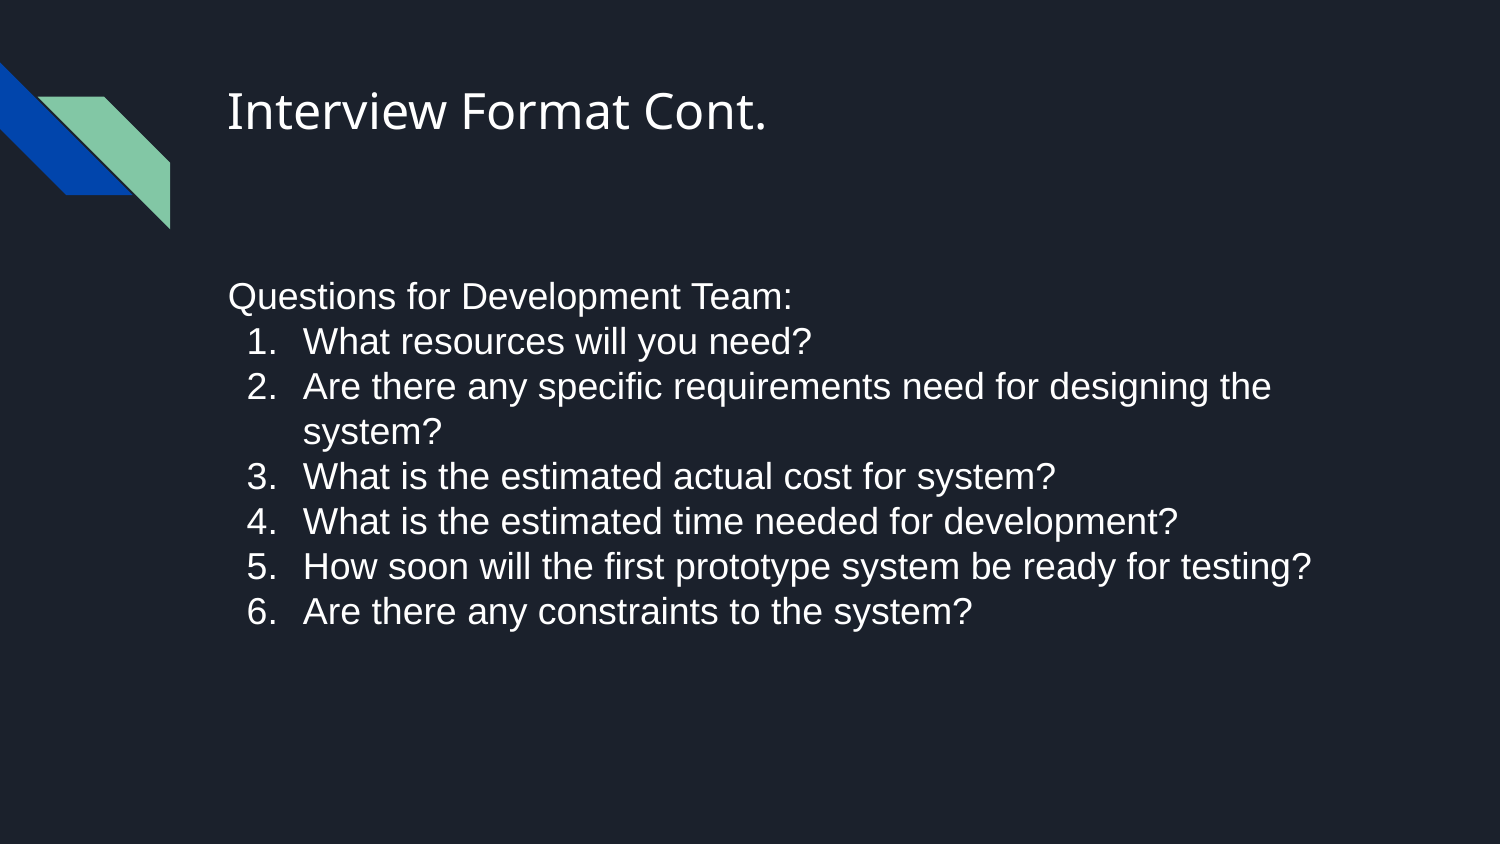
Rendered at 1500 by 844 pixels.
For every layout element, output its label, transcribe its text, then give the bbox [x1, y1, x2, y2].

list Questions for Development Team: What resources will you need? Are there any specific requirements need for designing the system? What is the estimated actual cost for system? What is the estimated time needed for development? How soon will the first prototype system be ready for testing? Are there any constraints to the system? [212, 257, 1368, 735]
title Interview Format Cont. [212, 64, 1368, 215]
